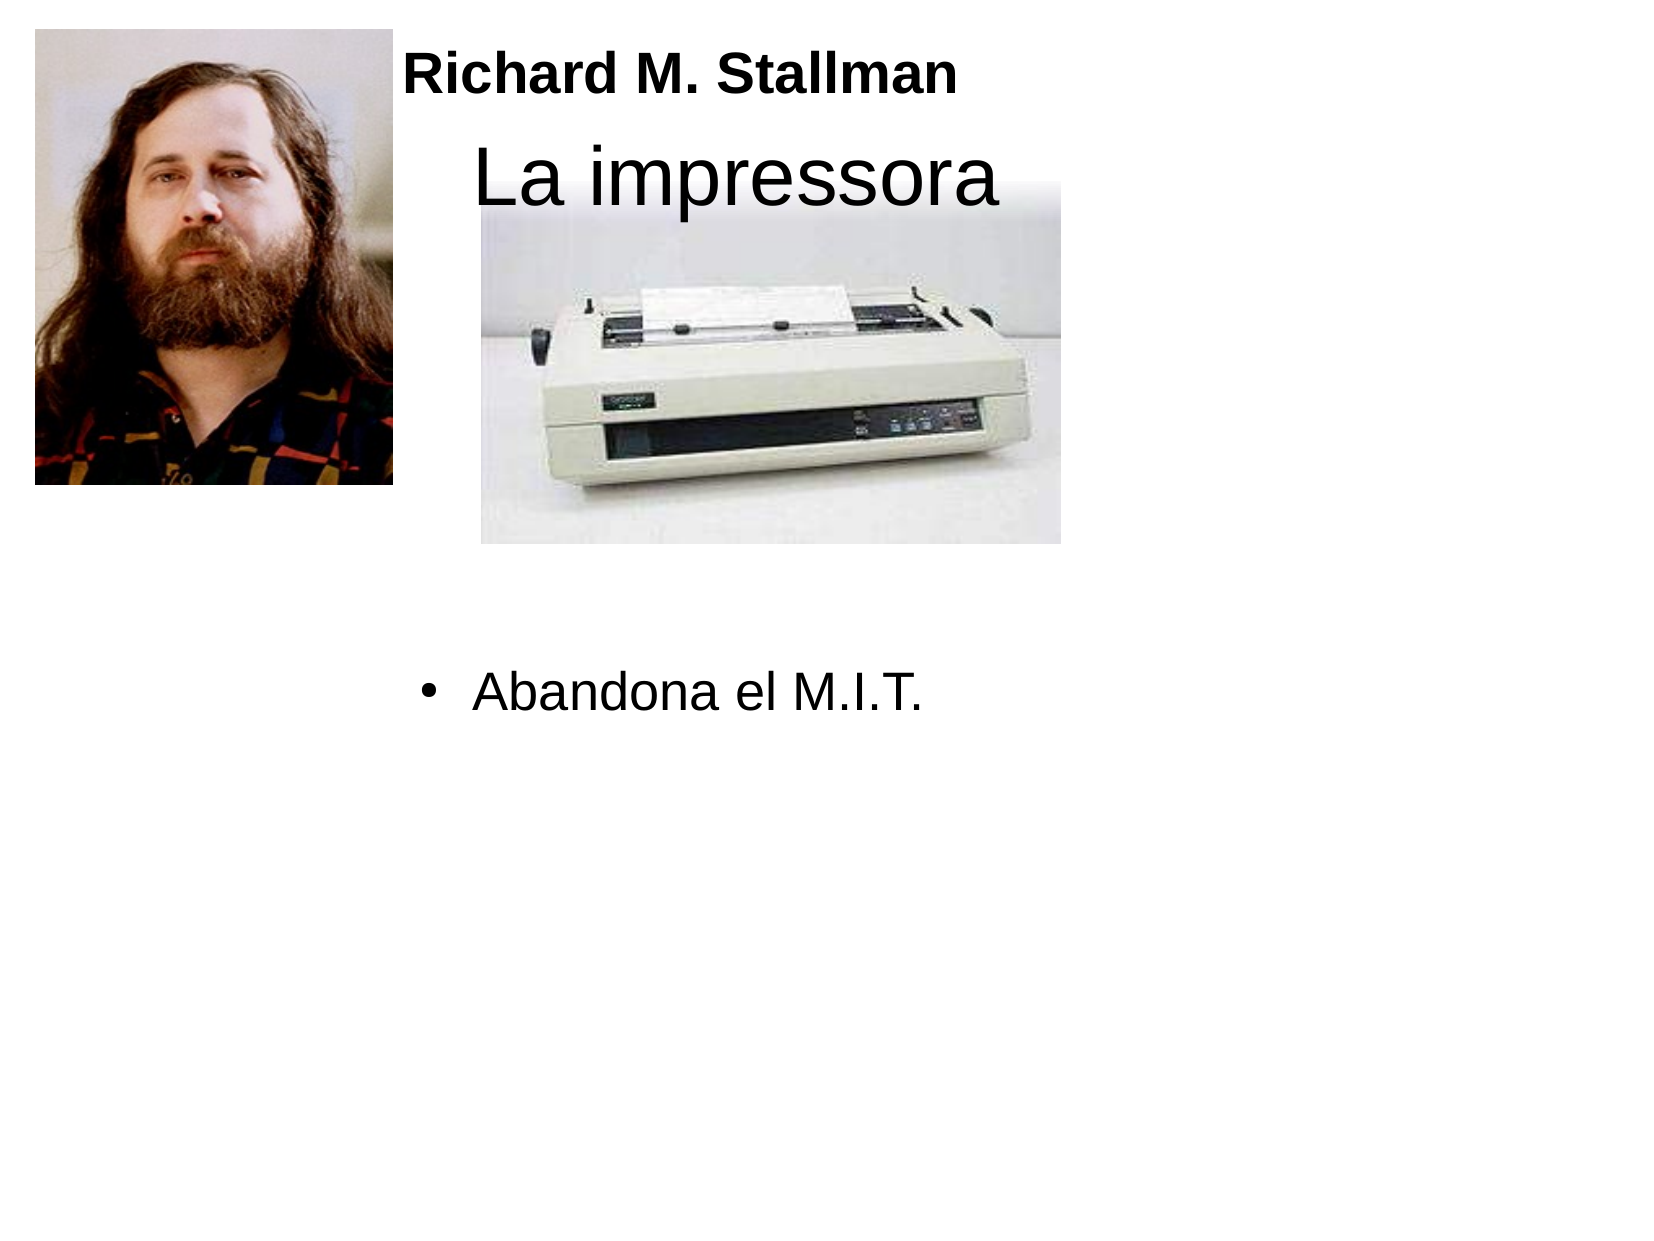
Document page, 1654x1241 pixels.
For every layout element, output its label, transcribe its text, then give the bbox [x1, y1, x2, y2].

list Abandona el M.I.T. [401, 661, 1619, 1205]
picture [481, 223, 1061, 544]
title La impressora [472, 129, 1087, 223]
title Richard M. Stallman [402, 28, 1571, 119]
picture [35, 29, 393, 485]
